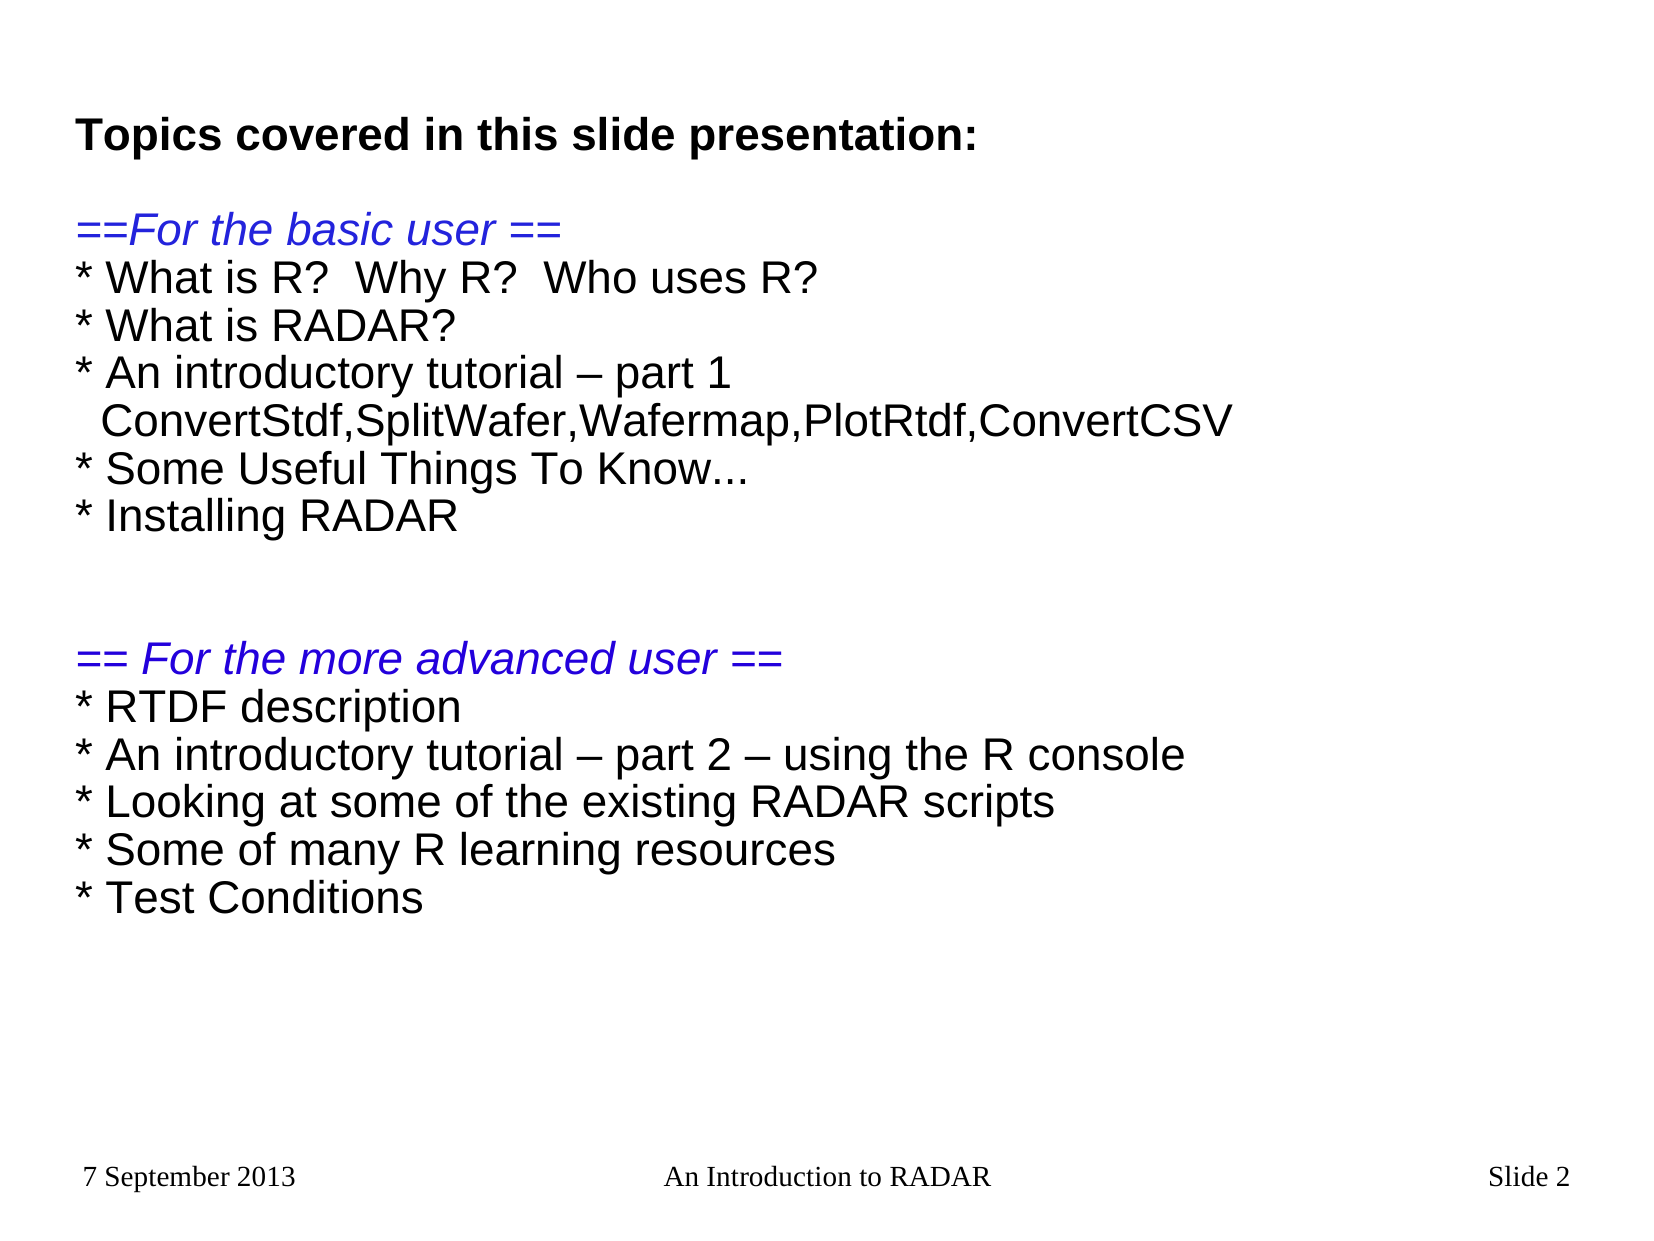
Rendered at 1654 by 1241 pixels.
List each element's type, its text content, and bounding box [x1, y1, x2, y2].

title Topics covered in this slide presentation: ==For the basic user == * What is R? Why R? Who uses R? * What is RADAR? * An introductory tutorial – part 1 ConvertStdf,SplitWafer,Wafermap,PlotRtdf,ConvertCSV * Some Useful Things To Know... * Installing RADAR == For the more advanced user == * RTDF description * An introductory tutorial – part 2 – using the R console * Looking at some of the existing RADAR scripts * Some of many R learning resources * Test Conditions [75, 110, 1564, 1024]
